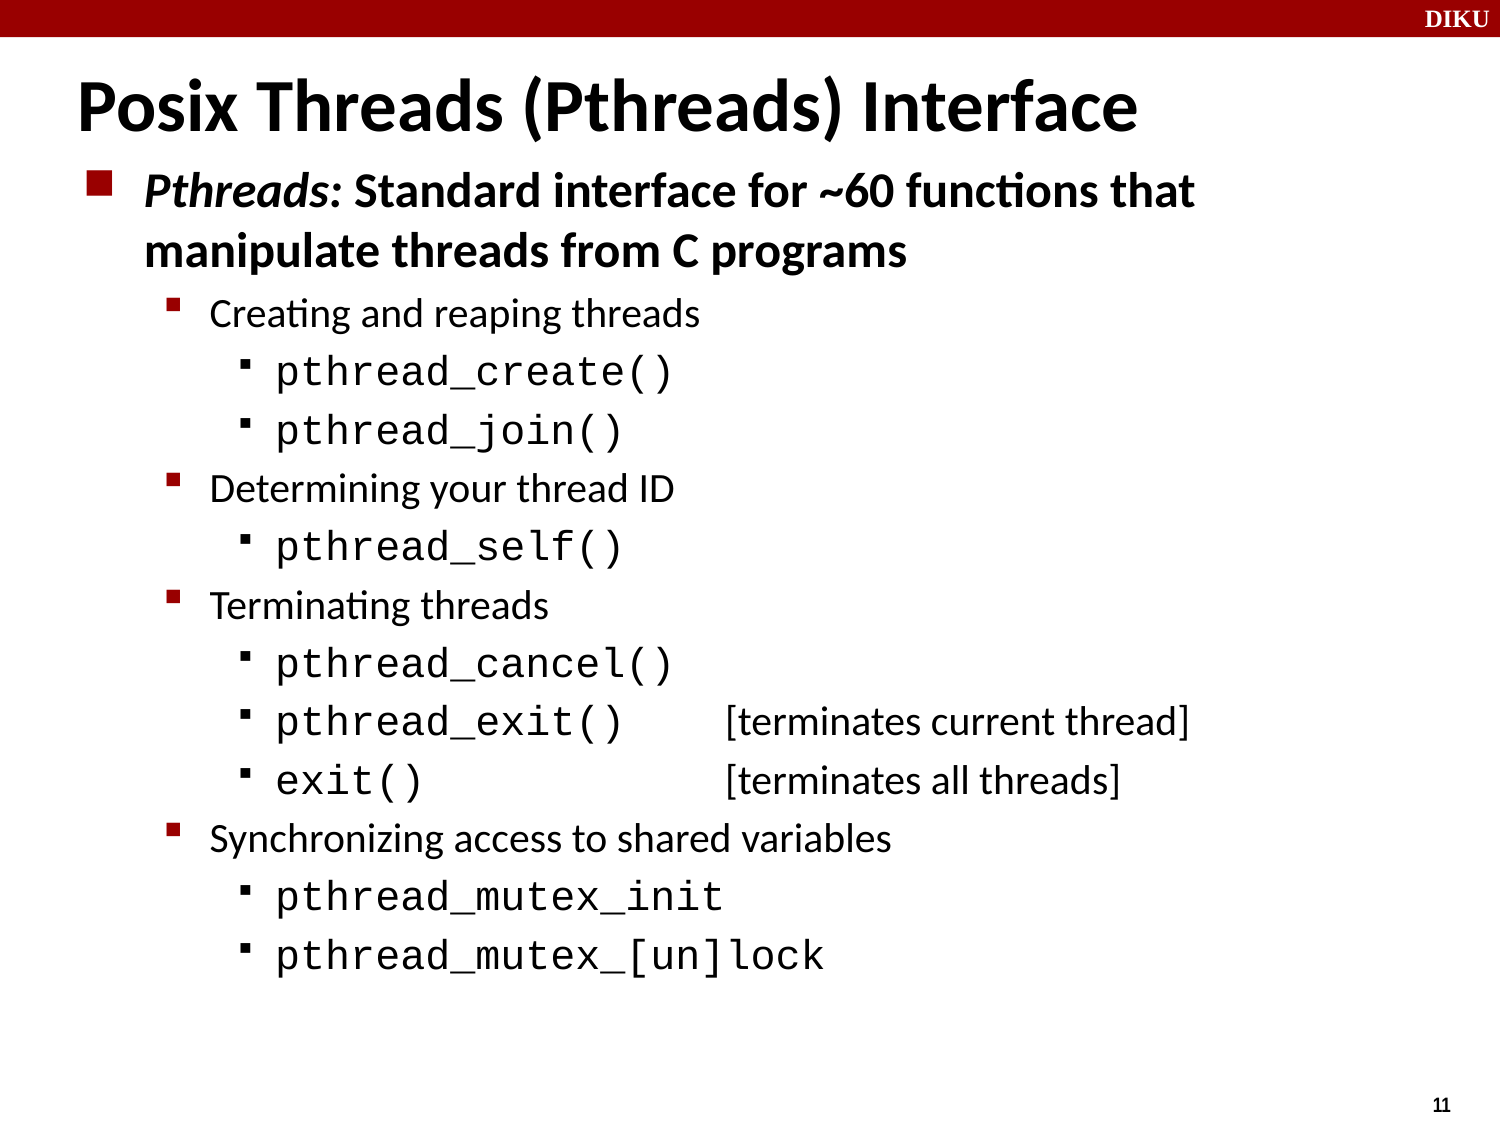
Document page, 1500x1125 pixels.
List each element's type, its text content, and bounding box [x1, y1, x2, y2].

text_box Pthreads: Standard interface for ~60 functions that manipulate threads from C programs Creating and reaping threads pthread_create() pthread_join() Determining your thread ID pthread_self() Terminating threads pthread_cancel() pthread_exit() [terminates current thread] exit() [terminates all threads] Synchronizing access to shared variables pthread_mutex_init pthread_mutex_[un]lock [72, 149, 1450, 1063]
text_box Posix Threads (Pthreads) Interface [62, 54, 1369, 149]
